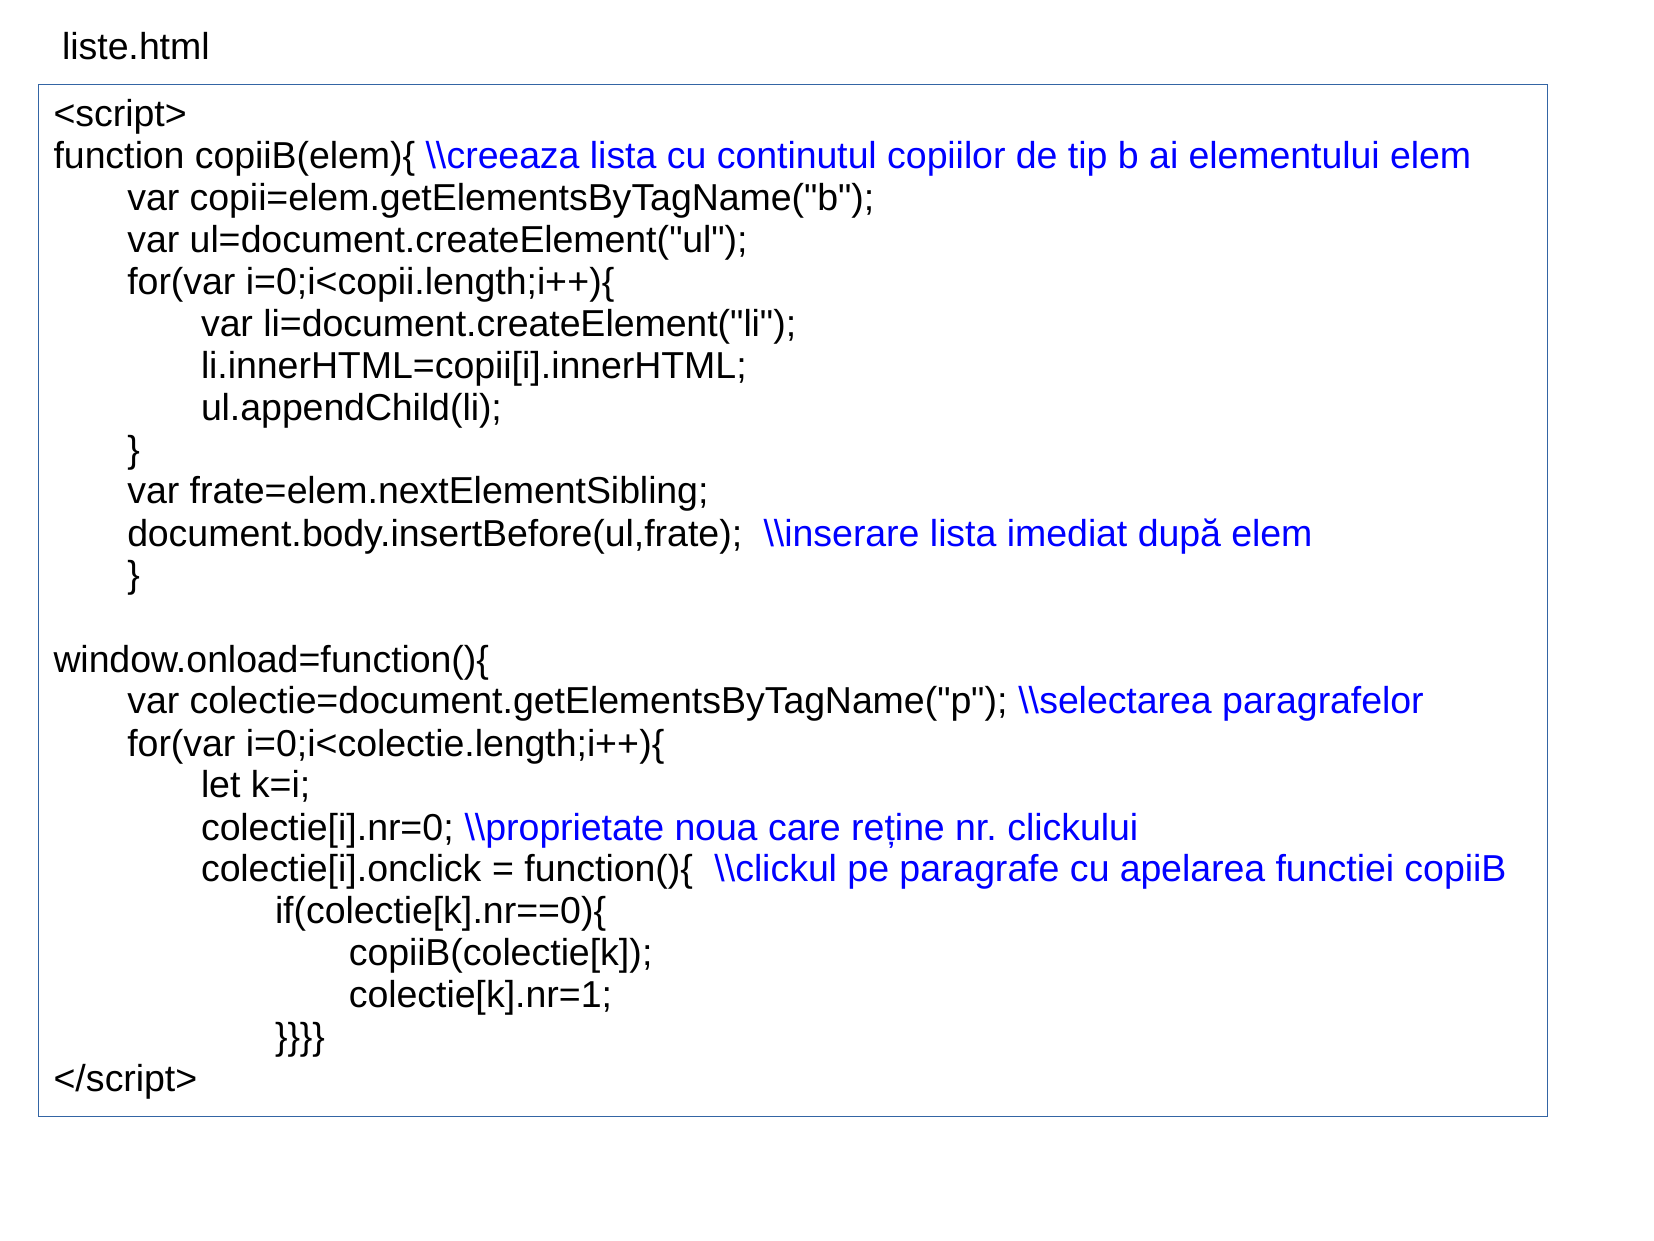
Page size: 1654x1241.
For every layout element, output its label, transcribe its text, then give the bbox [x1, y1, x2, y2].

text_box liste.html [47, 17, 225, 75]
text_box <script> function copiiB(elem){ \\creeaza lista cu continutul copiilor de tip b ai elementului elem var copii=elem.getElementsByTagName("b"); var ul=document.createElement("ul"); for(var i=0;i<copii.length;i++){ var li=document.createElement("li"); li.innerHTML=copii[i].innerHTML; ul.appendChild(li); } var frate=elem.nextElementSibling; document.body.insertBefore(ul,frate); \\inserare lista imediat după elem } window.onload=function(){ var colectie=document.getElementsByTagName("p"); \\selectarea paragrafelor for(var i=0;i<colectie.length;i++){ let k=i; colectie[i].nr=0; \\proprietate noua care reține nr. clickului colectie[i].onclick = function(){ \\clickul pe paragrafe cu apelarea functiei copiiB if(colectie[k].nr==0){ copiiB(colectie[k]); colectie[k].nr=1; }}}} </script> [38, 84, 1548, 1117]
